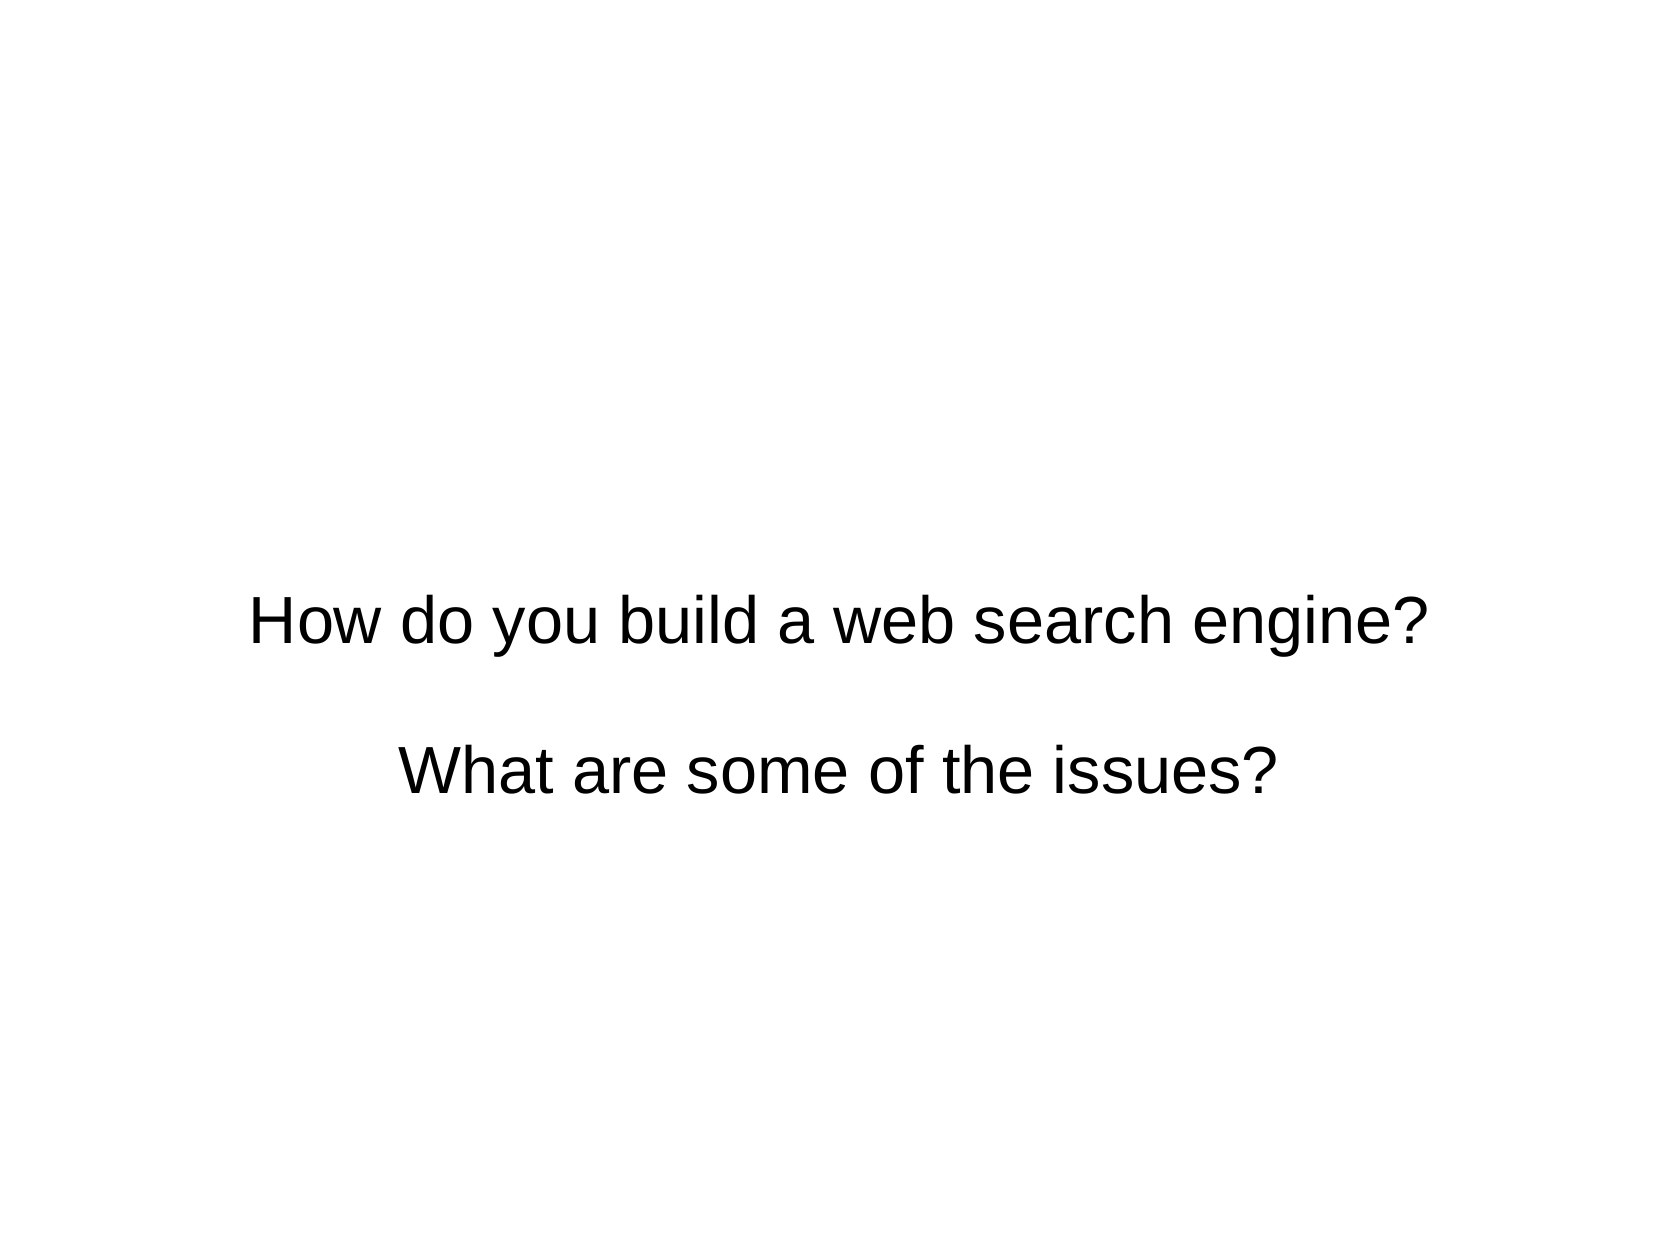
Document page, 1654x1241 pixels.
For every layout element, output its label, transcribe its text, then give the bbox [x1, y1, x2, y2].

subtitle How do you build a web search engine? What are some of the issues? [25, 226, 1654, 1166]
